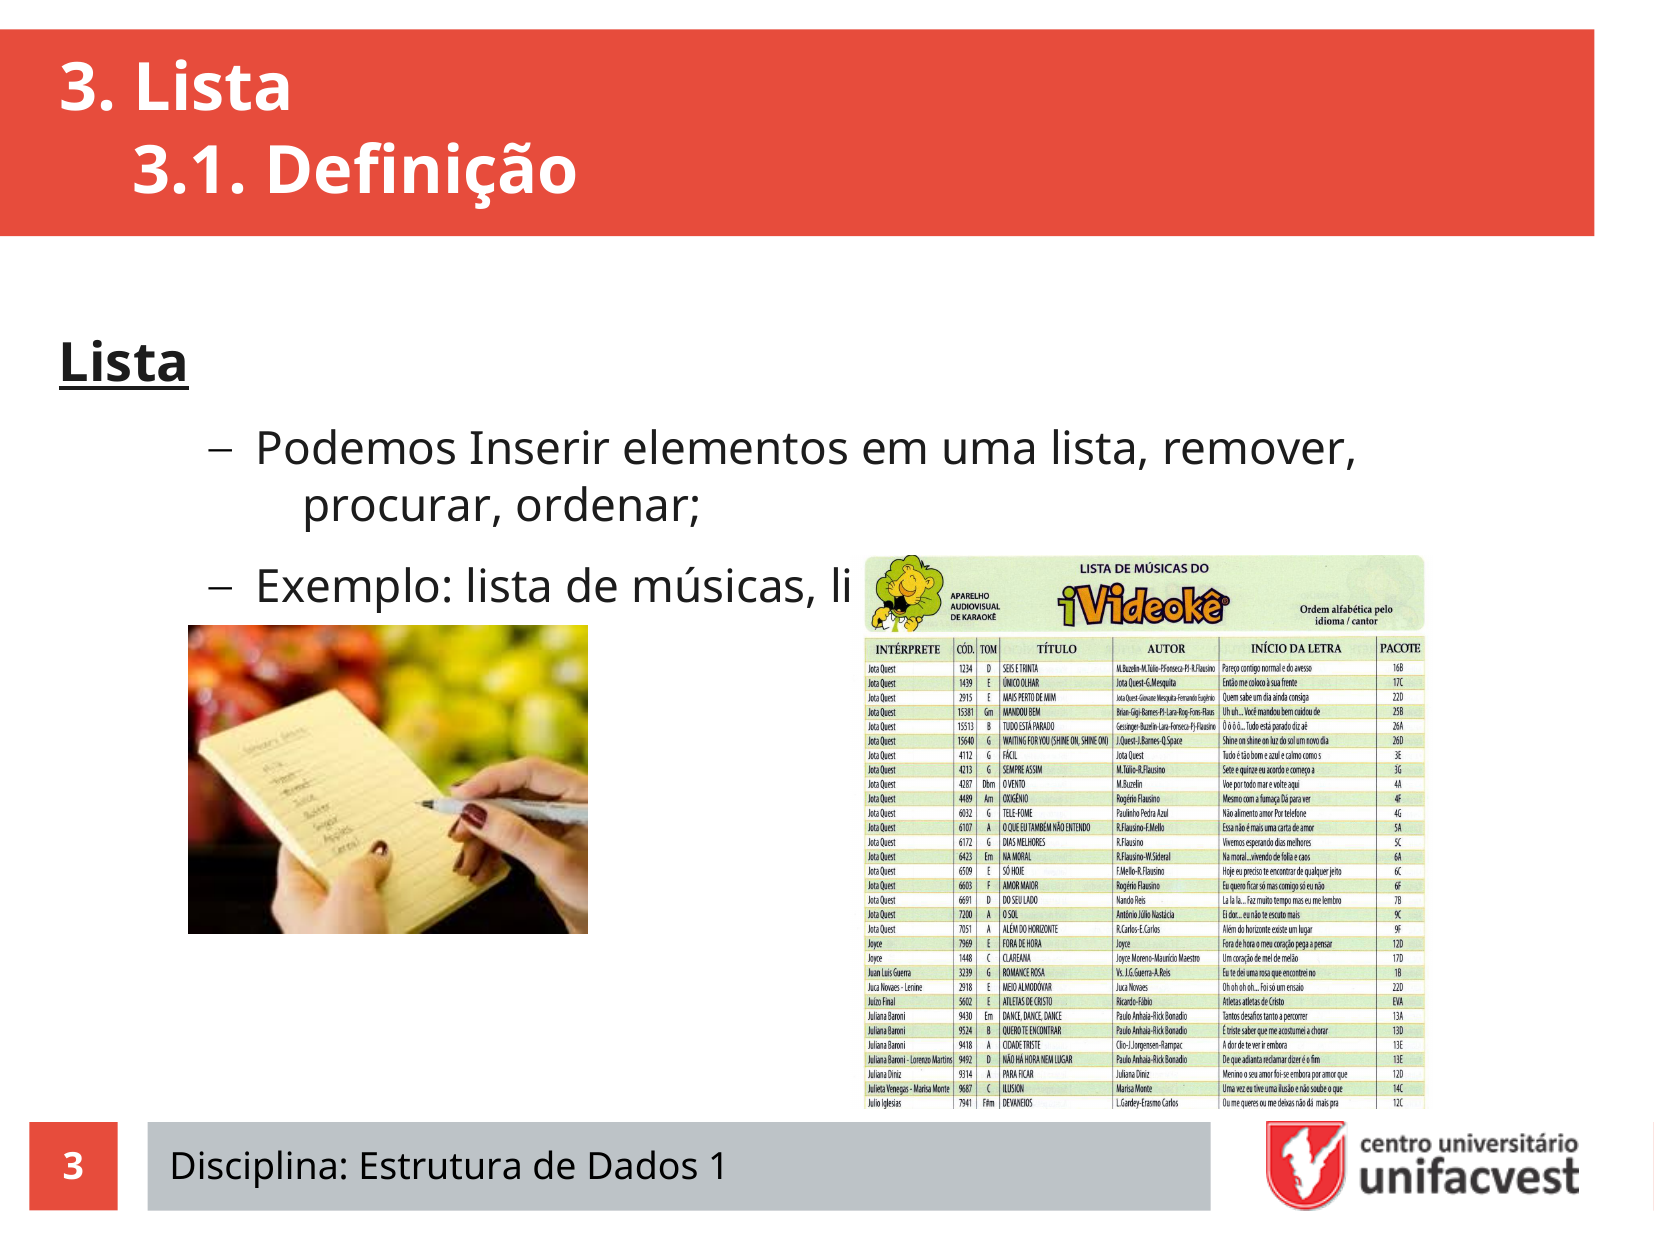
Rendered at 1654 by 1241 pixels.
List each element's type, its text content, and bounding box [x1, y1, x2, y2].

picture [850, 555, 1433, 1109]
title 3. Lista 3.1. Definição [59, 59, 1595, 207]
text_box Disciplina: Estrutura de Dados 1 [154, 1132, 1205, 1196]
picture [188, 625, 588, 934]
list Lista Podemos Inserir elementos em uma lista, remover, procurar, ordenar; Exemplo: lista de músicas, lista de compras; [59, 324, 1566, 1093]
picture [1266, 1121, 1579, 1211]
text_box [1238, 1120, 1654, 1212]
